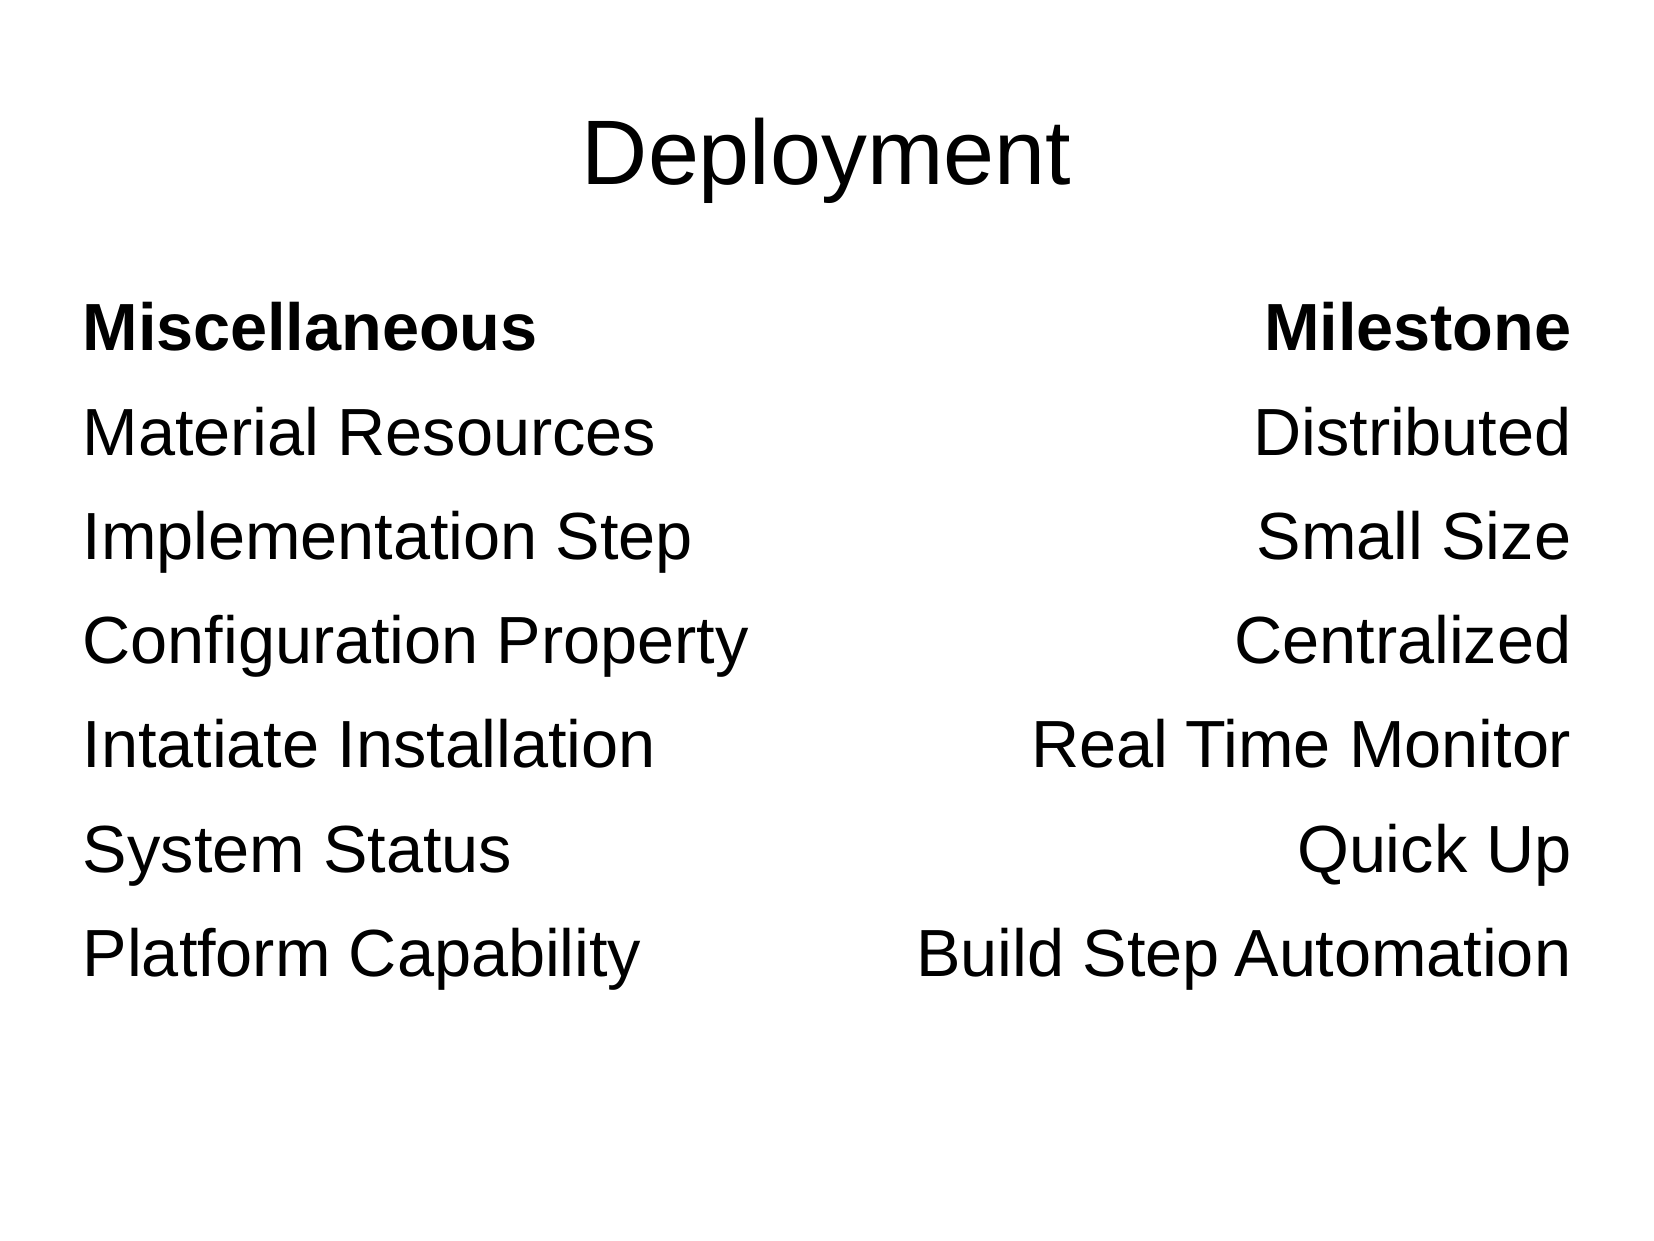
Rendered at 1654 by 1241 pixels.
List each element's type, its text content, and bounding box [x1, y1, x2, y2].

list Miscellaneous Material Resources Implementation Step Configuration Property Intatiate Installation System Status Platform Capability [82, 290, 809, 1010]
list Milestone Distributed Small Size Centralized Real Time Monitor Quick Up Build Step Automation [845, 290, 1572, 1010]
title Deployment [82, 49, 1571, 257]
